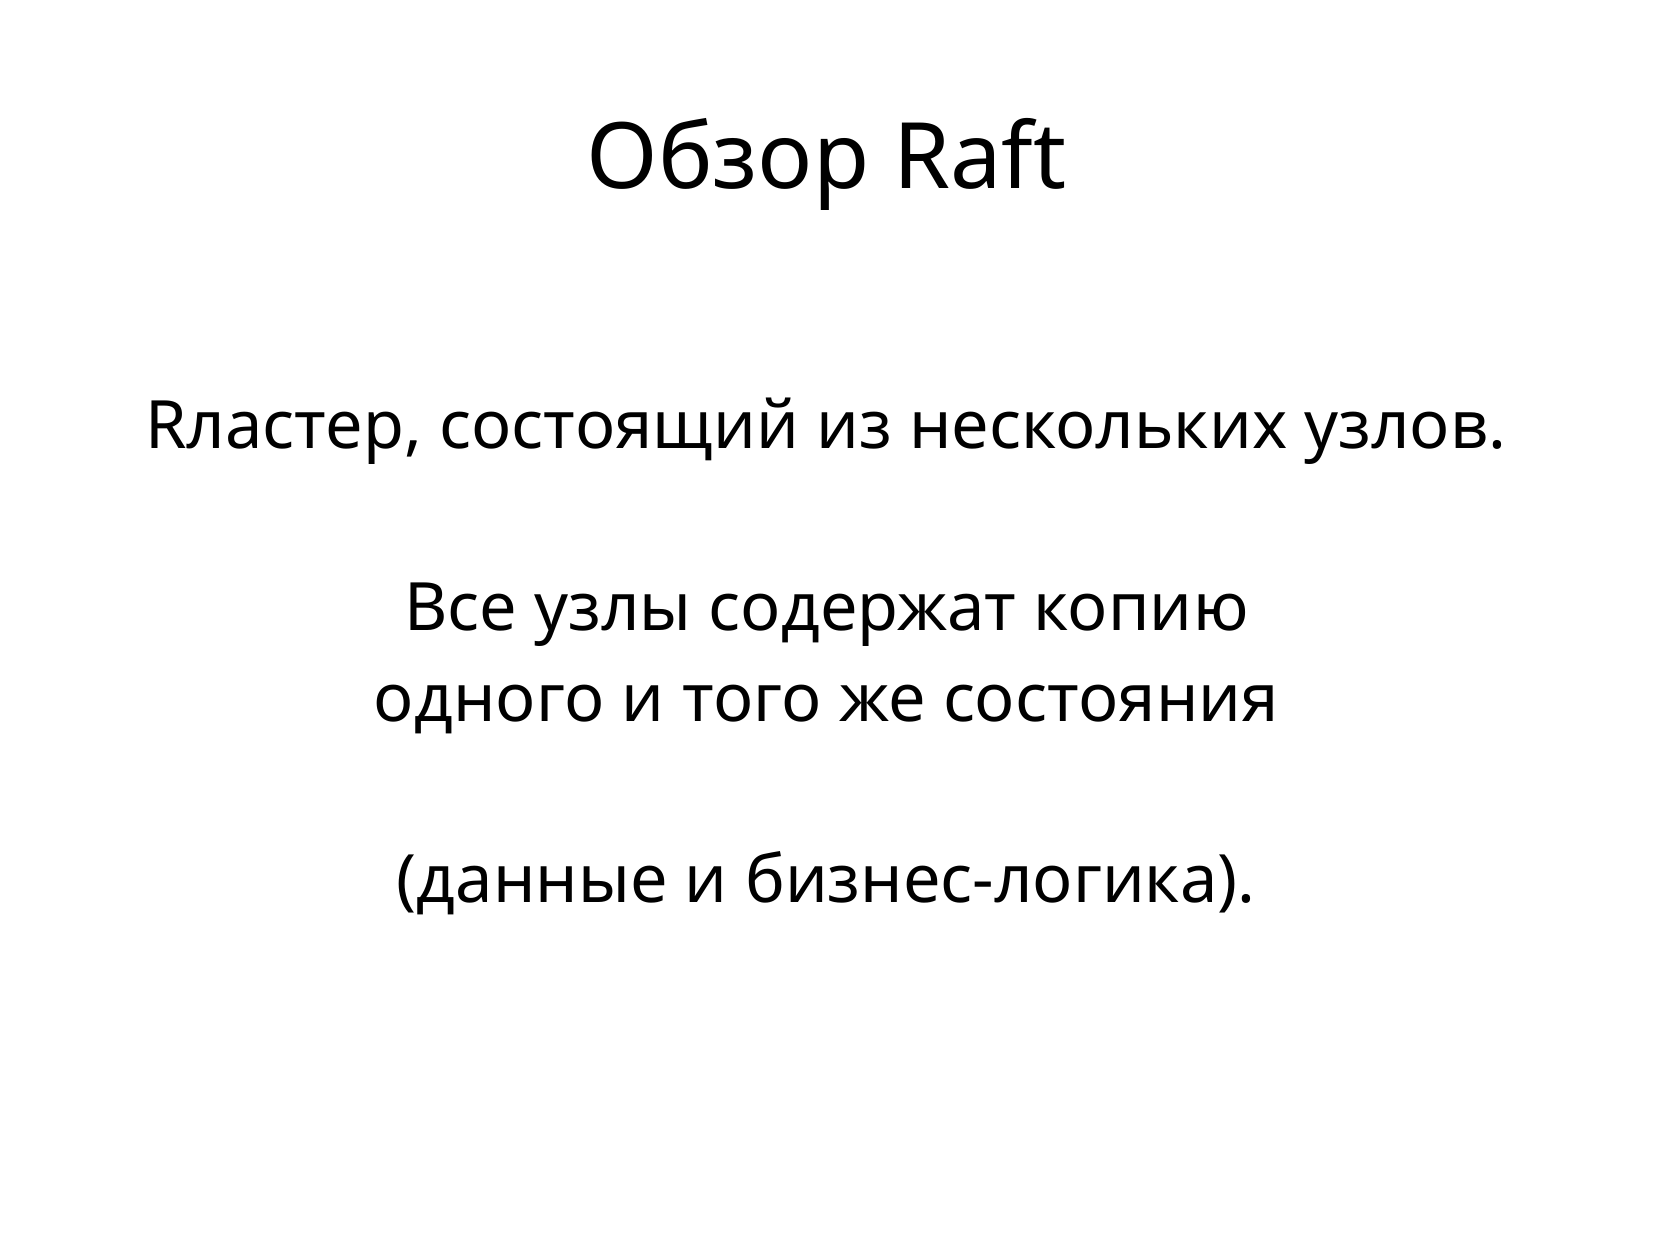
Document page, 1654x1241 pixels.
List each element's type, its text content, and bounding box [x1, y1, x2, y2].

title Обзор Raft [82, 49, 1571, 257]
subtitle Rластер, состоящий из нескольких узлов. Все узлы содержат копию одного и того же состояния (данные и бизнес-логика). [82, 290, 1571, 1010]
